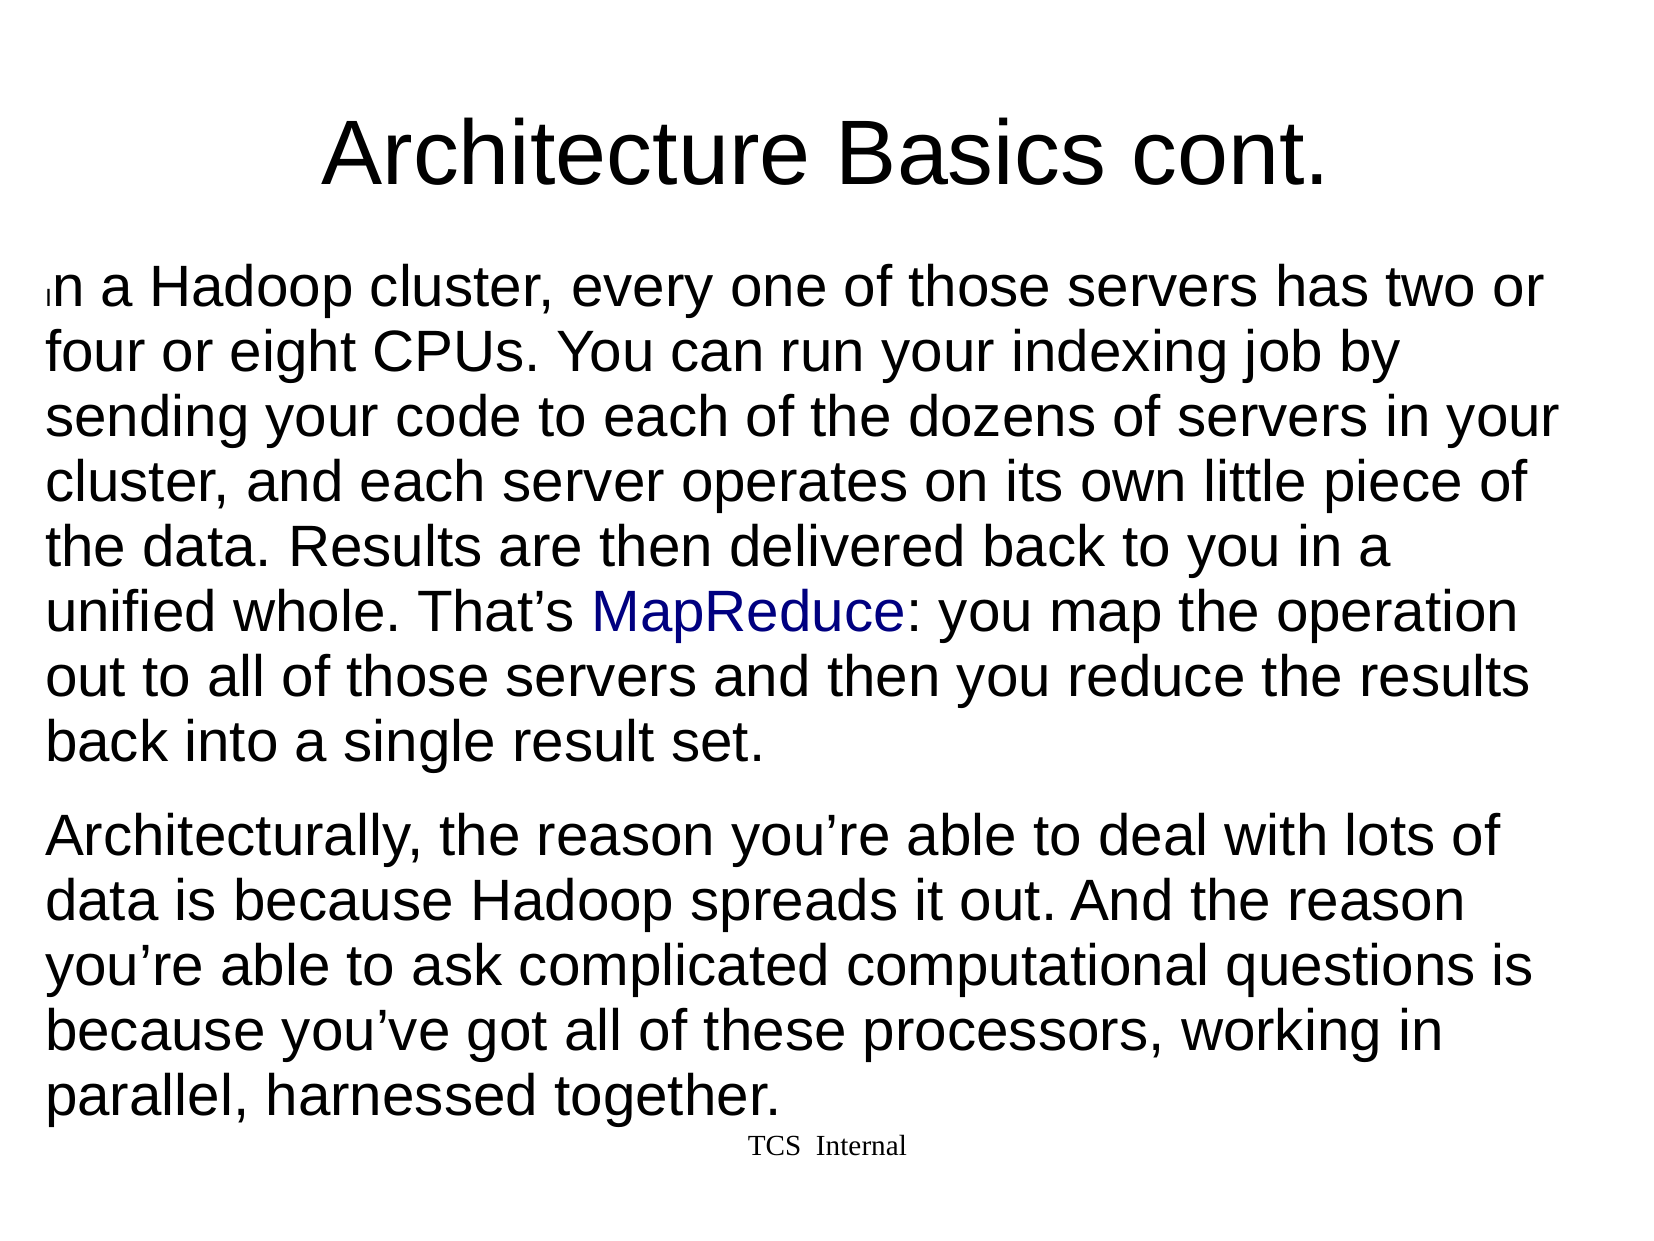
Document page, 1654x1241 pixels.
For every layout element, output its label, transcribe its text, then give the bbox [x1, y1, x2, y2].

list In a Hadoop cluster, every one of those servers has two or four or eight CPUs. You can run your indexing job by sending your code to each of the dozens of servers in your cluster, and each server operates on its own little piece of the data. Results are then delivered back to you in a unified whole. That’s MapReduce: you map the operation out to all of those servers and then you reduce the results back into a single result set. Architecturally, the reason you’re able to deal with lots of data is because Hadoop spreads it out. And the reason you’re able to ask complicated computational questions is because you’ve got all of these processors, working in parallel, harnessed together. [45, 253, 1571, 1126]
title Architecture Basics cont. [82, 49, 1571, 253]
